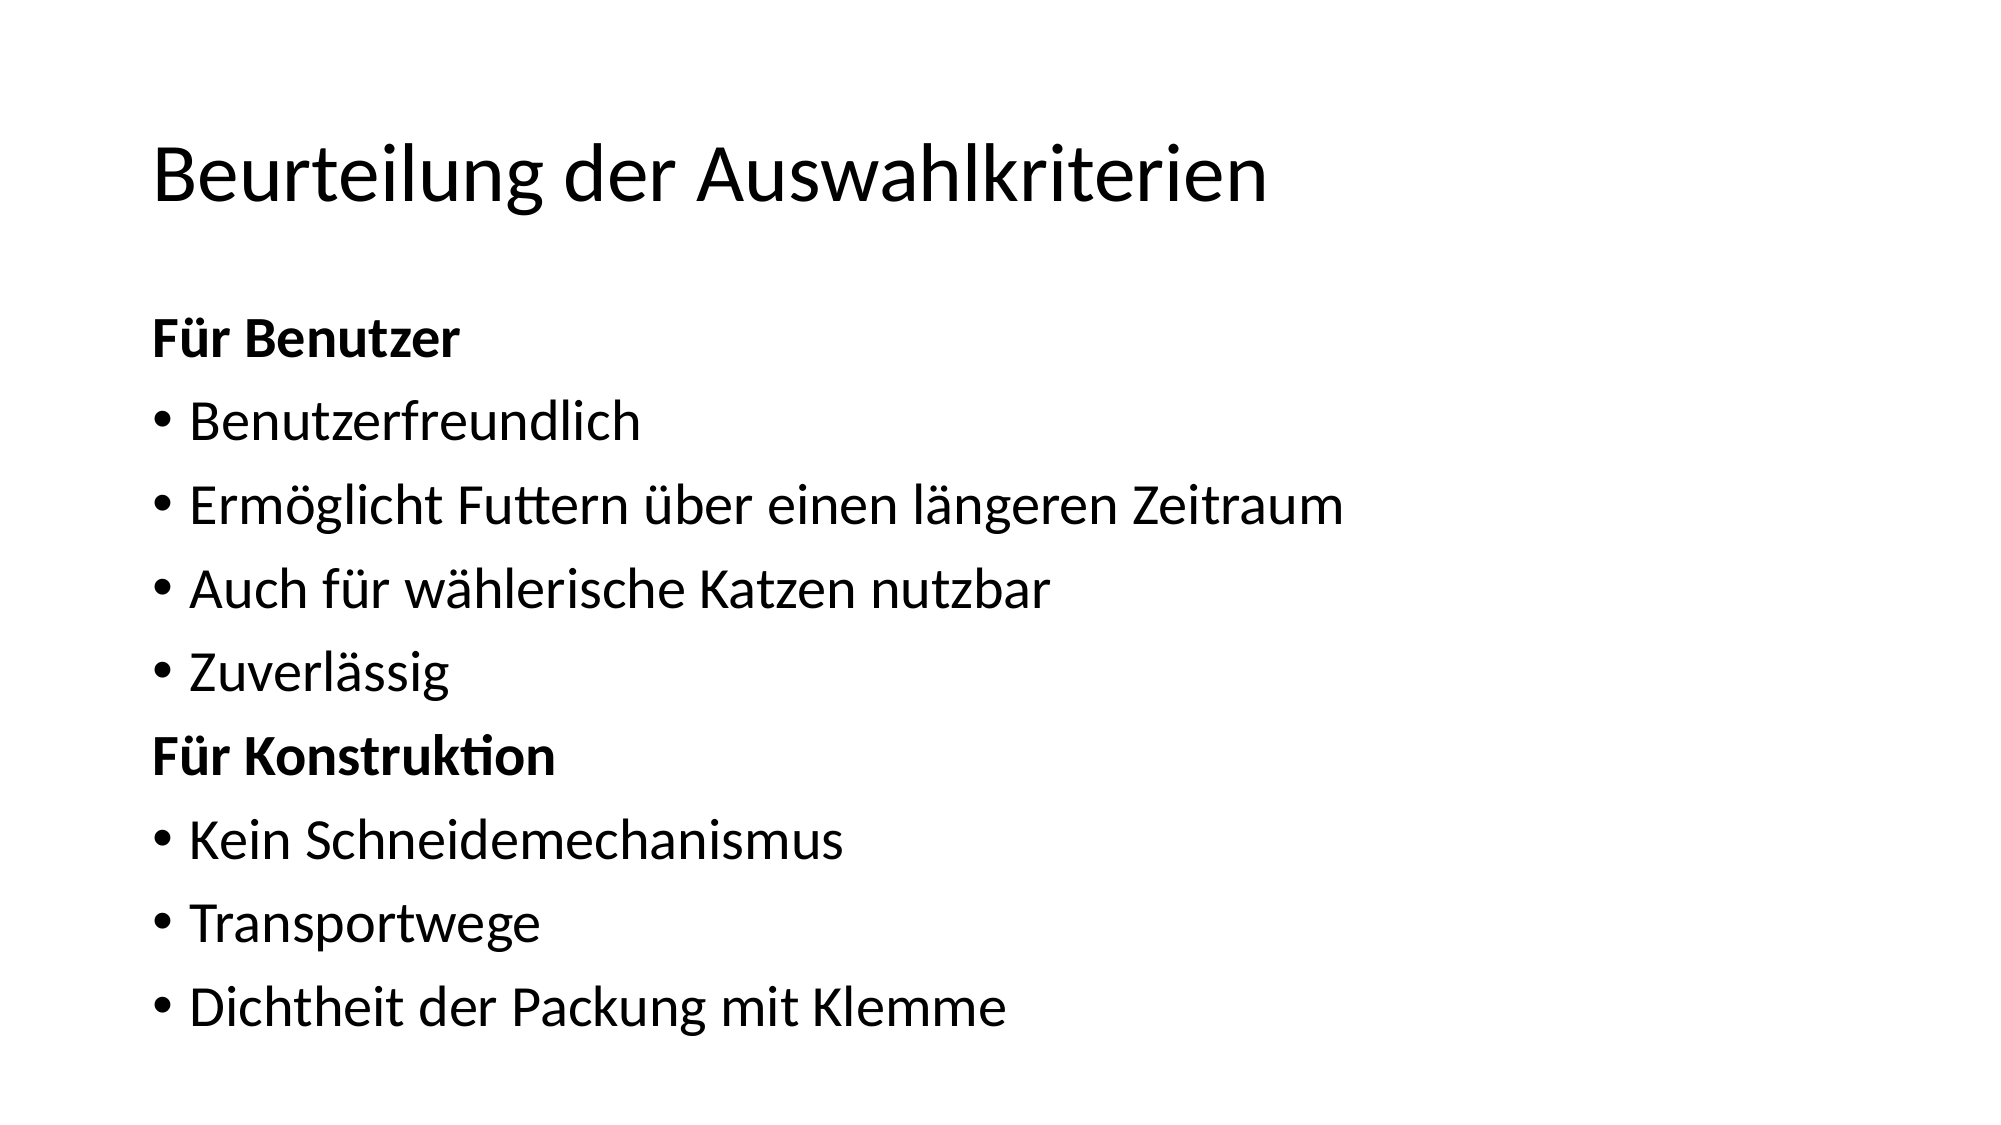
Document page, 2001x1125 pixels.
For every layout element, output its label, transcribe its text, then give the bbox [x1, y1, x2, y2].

title Beurteilung der Auswahlkriterien [137, 59, 1863, 278]
list Für Benutzer Benutzerfreundlich Ermöglicht Futtern über einen längeren Zeitraum Auch für wählerische Katzen nutzbar Zuverlässig Für Konstruktion Kein Schneidemechanismus Transportwege Dichtheit der Packung mit Klemme [137, 299, 1863, 1066]
